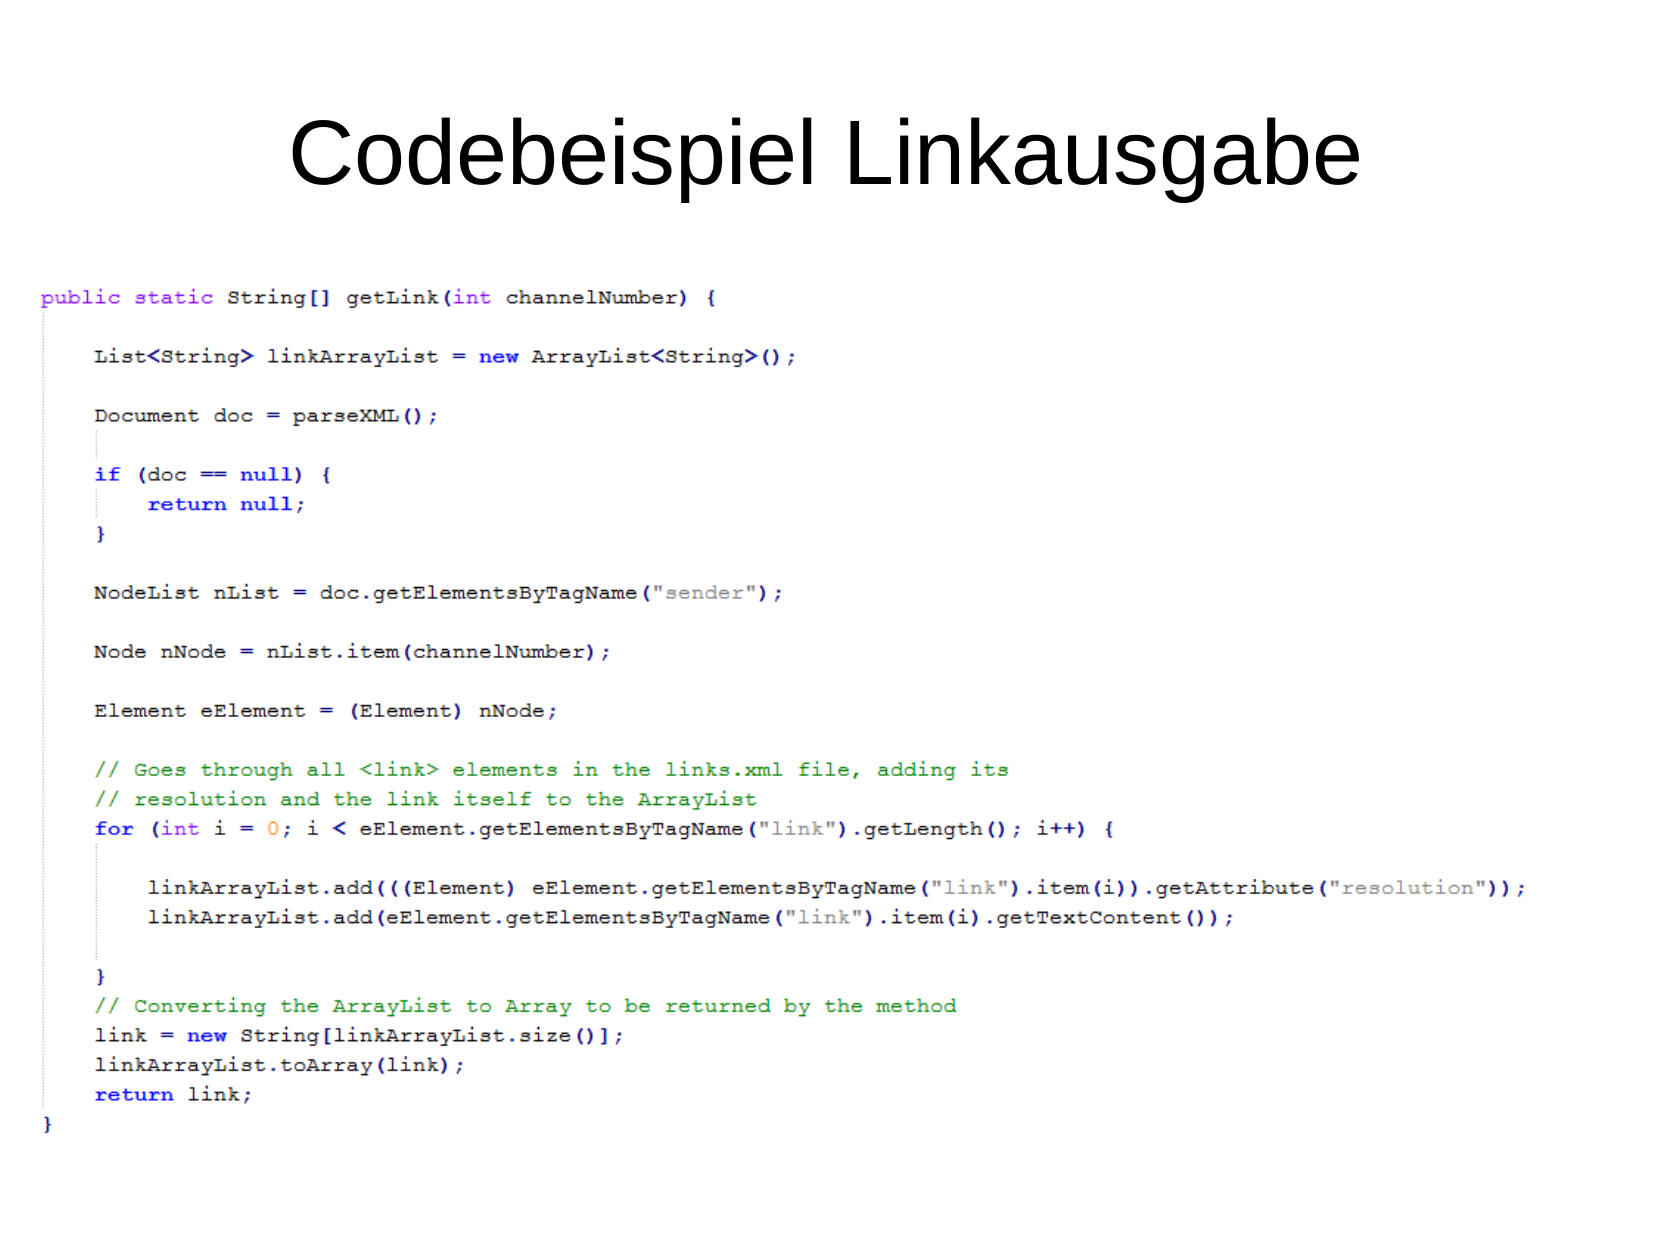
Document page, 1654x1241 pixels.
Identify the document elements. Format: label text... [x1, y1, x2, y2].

picture [0, 283, 1654, 1145]
title Codebeispiel Linkausgabe [82, 49, 1571, 257]
